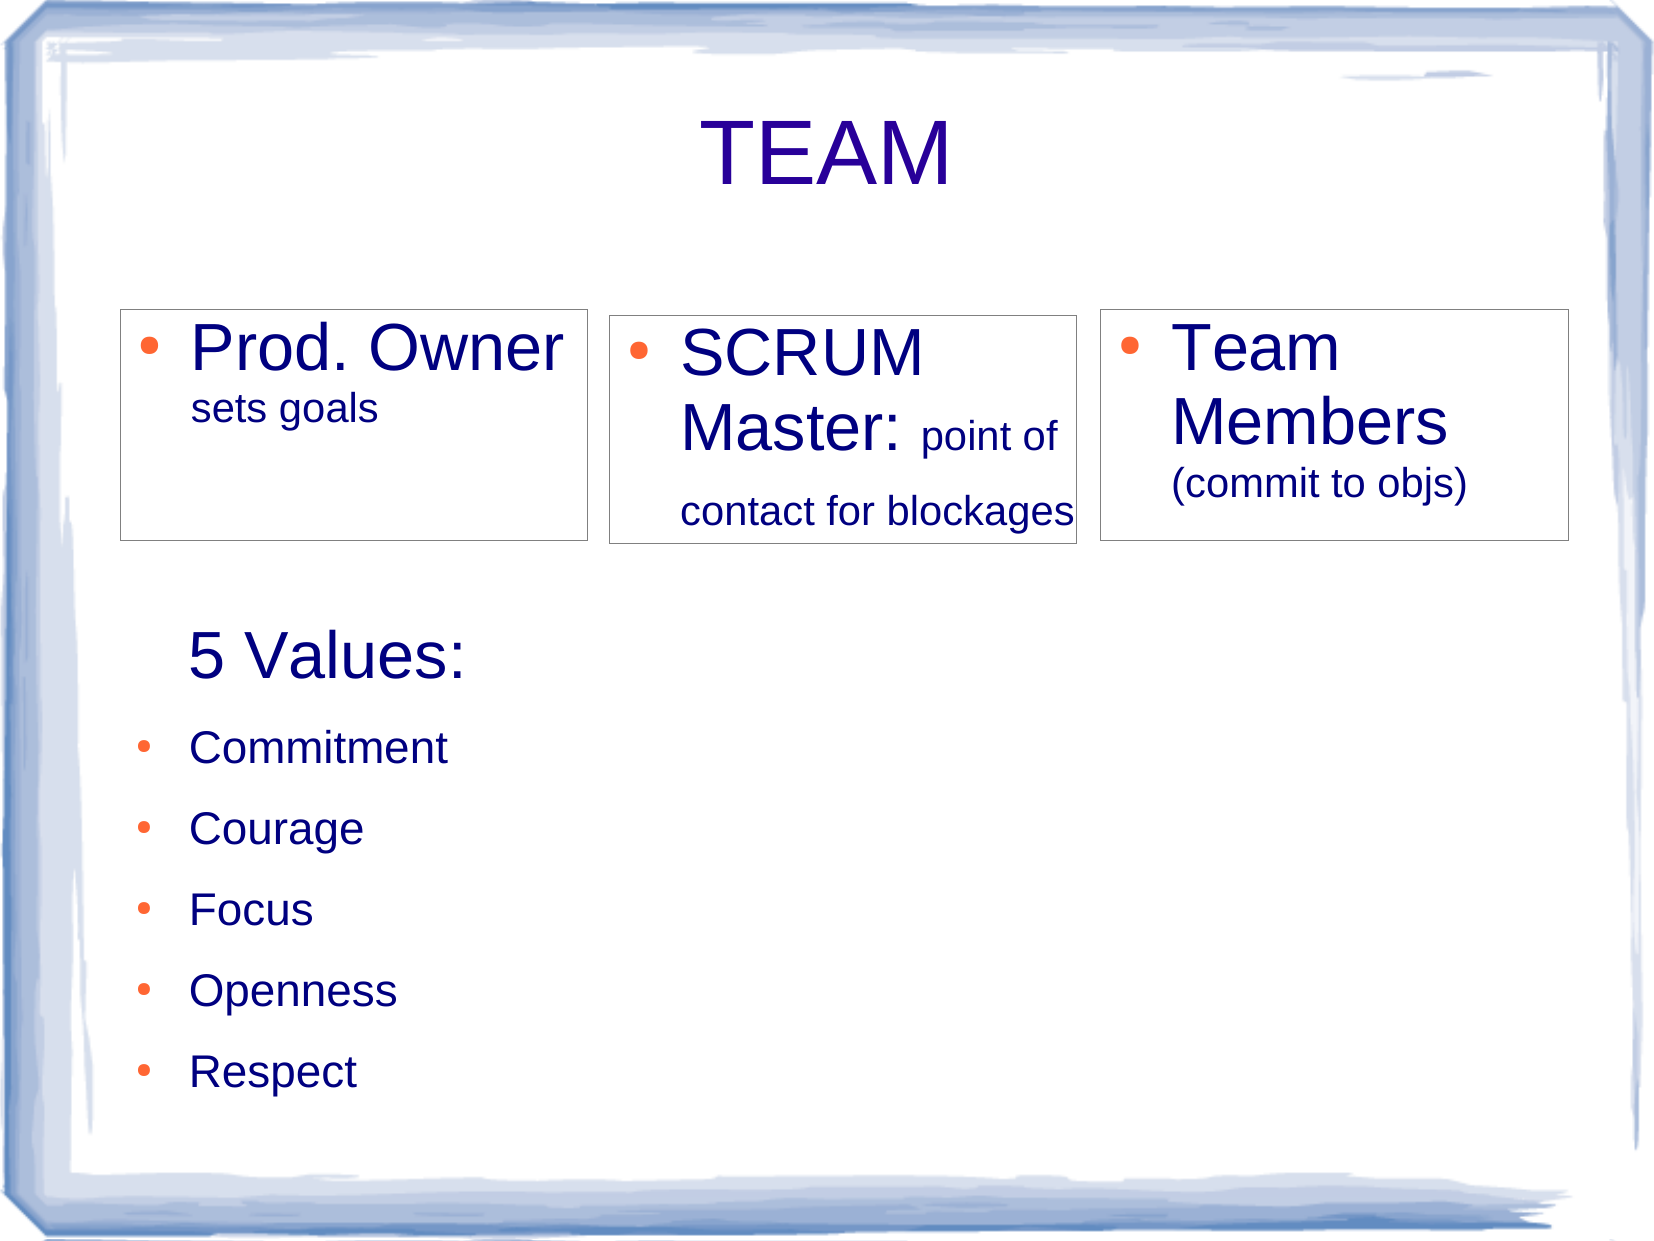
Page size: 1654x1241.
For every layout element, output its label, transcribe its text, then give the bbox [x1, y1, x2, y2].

title TEAM [82, 49, 1571, 257]
list SCRUM Master: point of contact for blockages [609, 315, 1077, 544]
list Team Members (commit to objs) [1100, 309, 1569, 541]
list Prod. Owner sets goals [120, 309, 588, 541]
picture [0, 0, 1654, 1241]
list 5 Values: Commitment Courage Focus Openness Respect [118, 618, 856, 1201]
